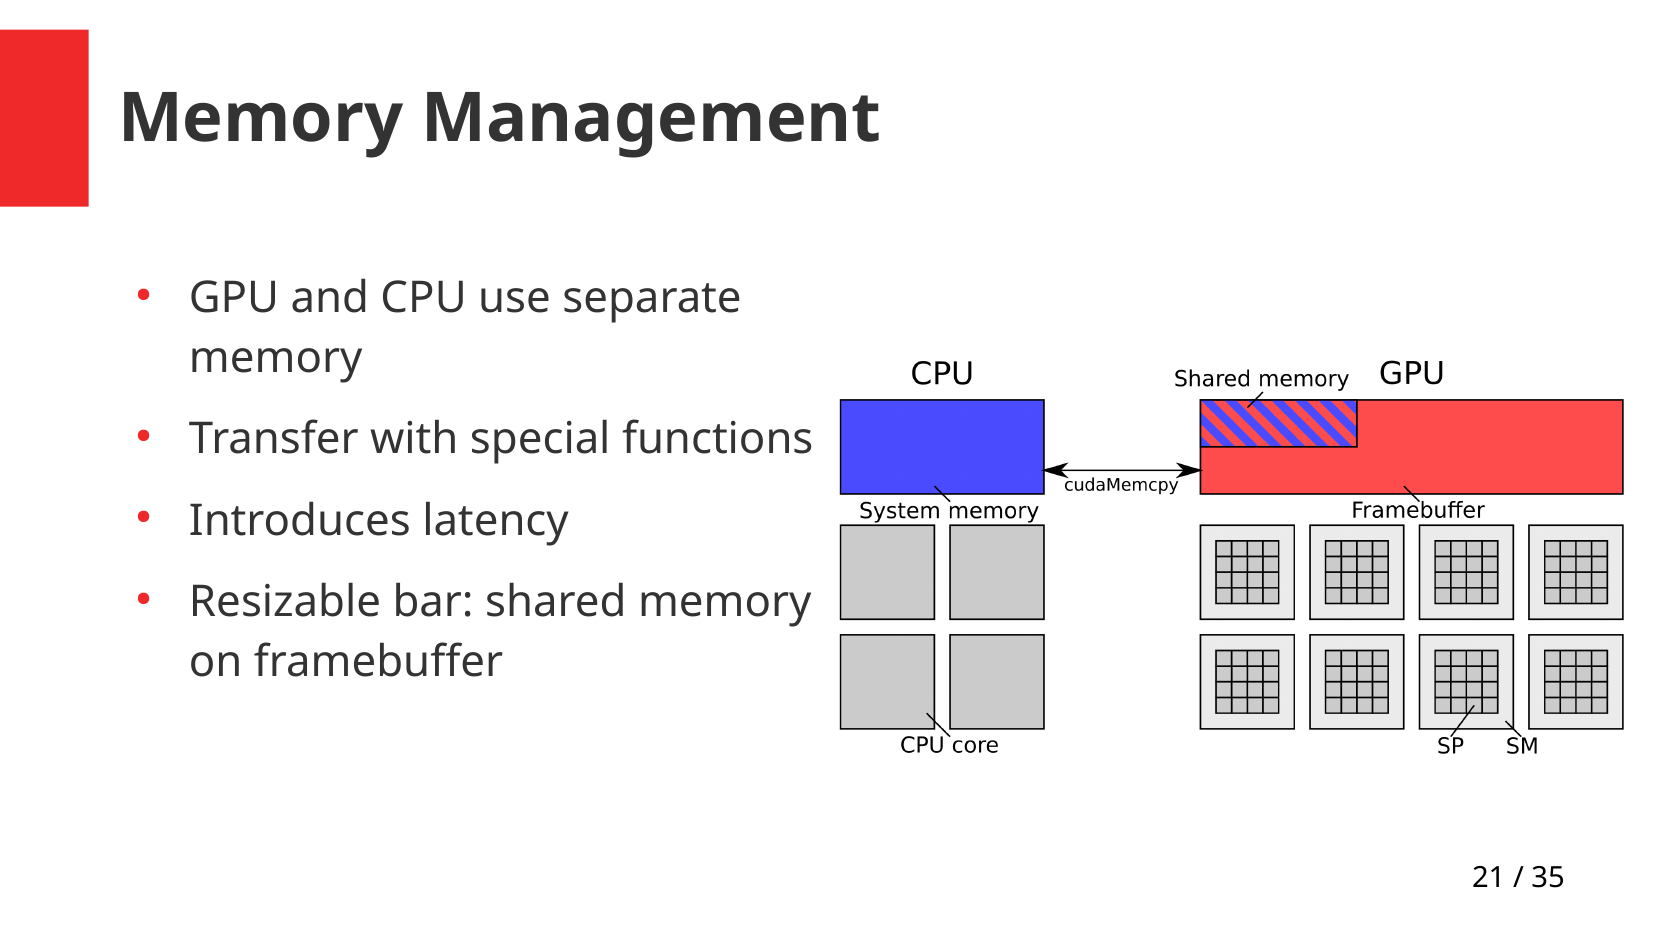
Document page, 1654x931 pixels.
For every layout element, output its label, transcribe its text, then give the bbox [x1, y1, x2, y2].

picture [809, 337, 1654, 760]
title Memory Management [118, 37, 1571, 193]
list GPU and CPU use separate memory Transfer with special functions Introduces latency Resizable bar: shared memory on framebuffer [118, 265, 826, 901]
